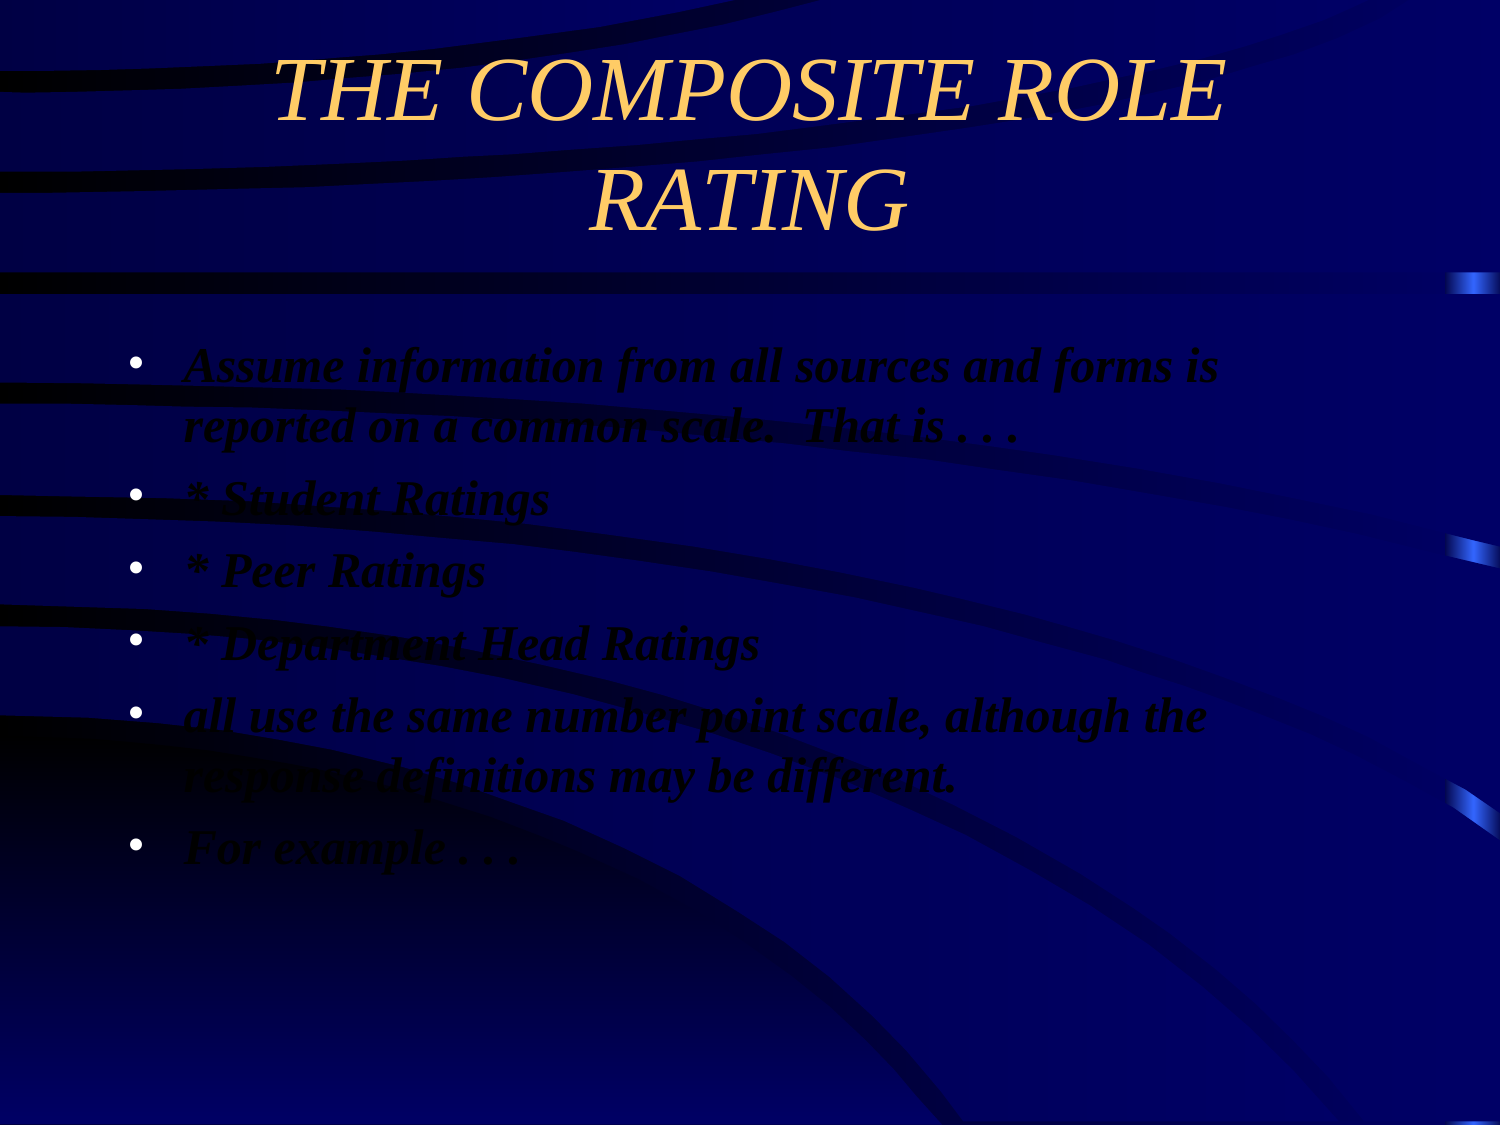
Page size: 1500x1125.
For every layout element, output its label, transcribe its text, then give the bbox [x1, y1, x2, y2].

title THE COMPOSITE ROLE RATING [112, 99, 1388, 288]
list Assume information from all sources and forms is reported on a common scale. That is . . . * Student Ratings * Peer Ratings * Department Head Ratings all use the same number point scale, although the response definitions may be different. For example . . . [112, 324, 1388, 1000]
